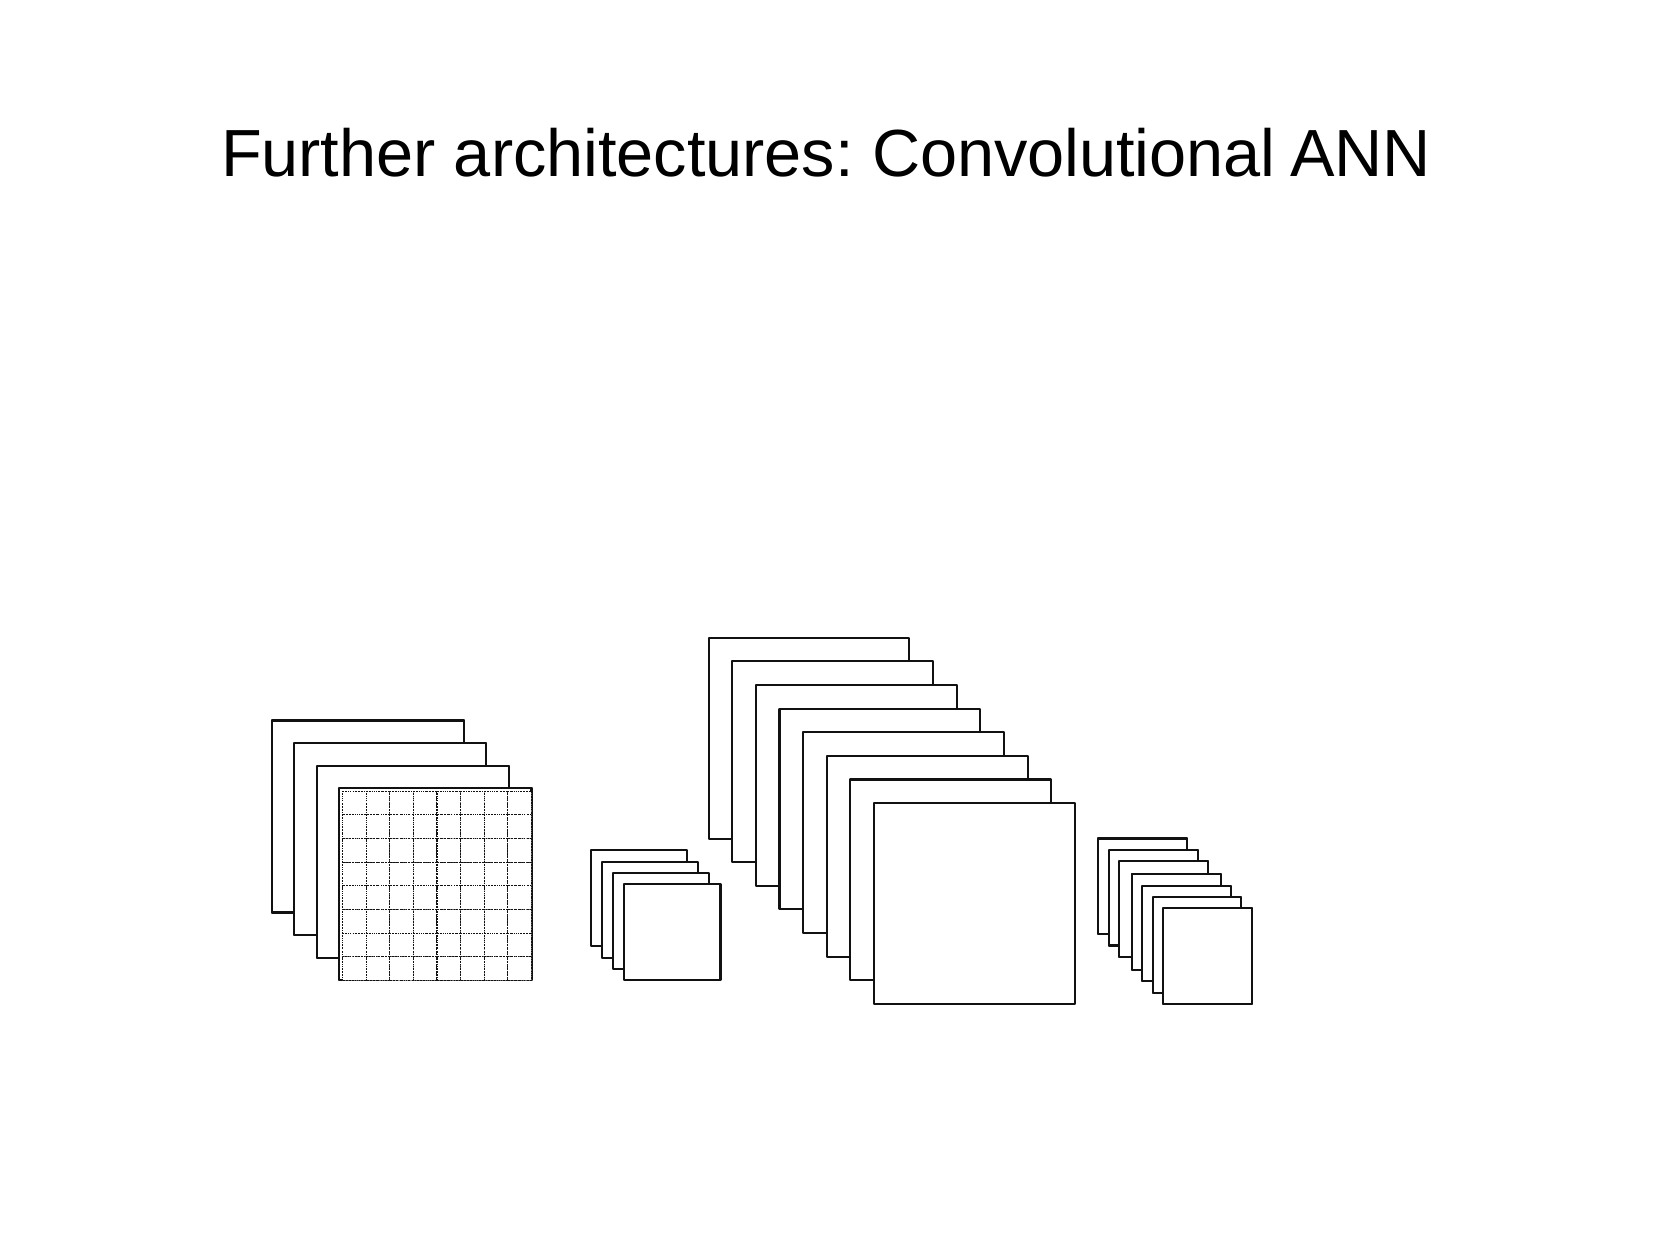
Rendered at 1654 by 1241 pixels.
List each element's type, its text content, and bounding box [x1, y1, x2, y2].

text_box [271, 720, 532, 981]
text_box [1098, 838, 1252, 1004]
text_box [590, 850, 721, 981]
title Further architectures: Convolutional ANN [82, 49, 1571, 257]
text_box [708, 637, 1075, 1004]
